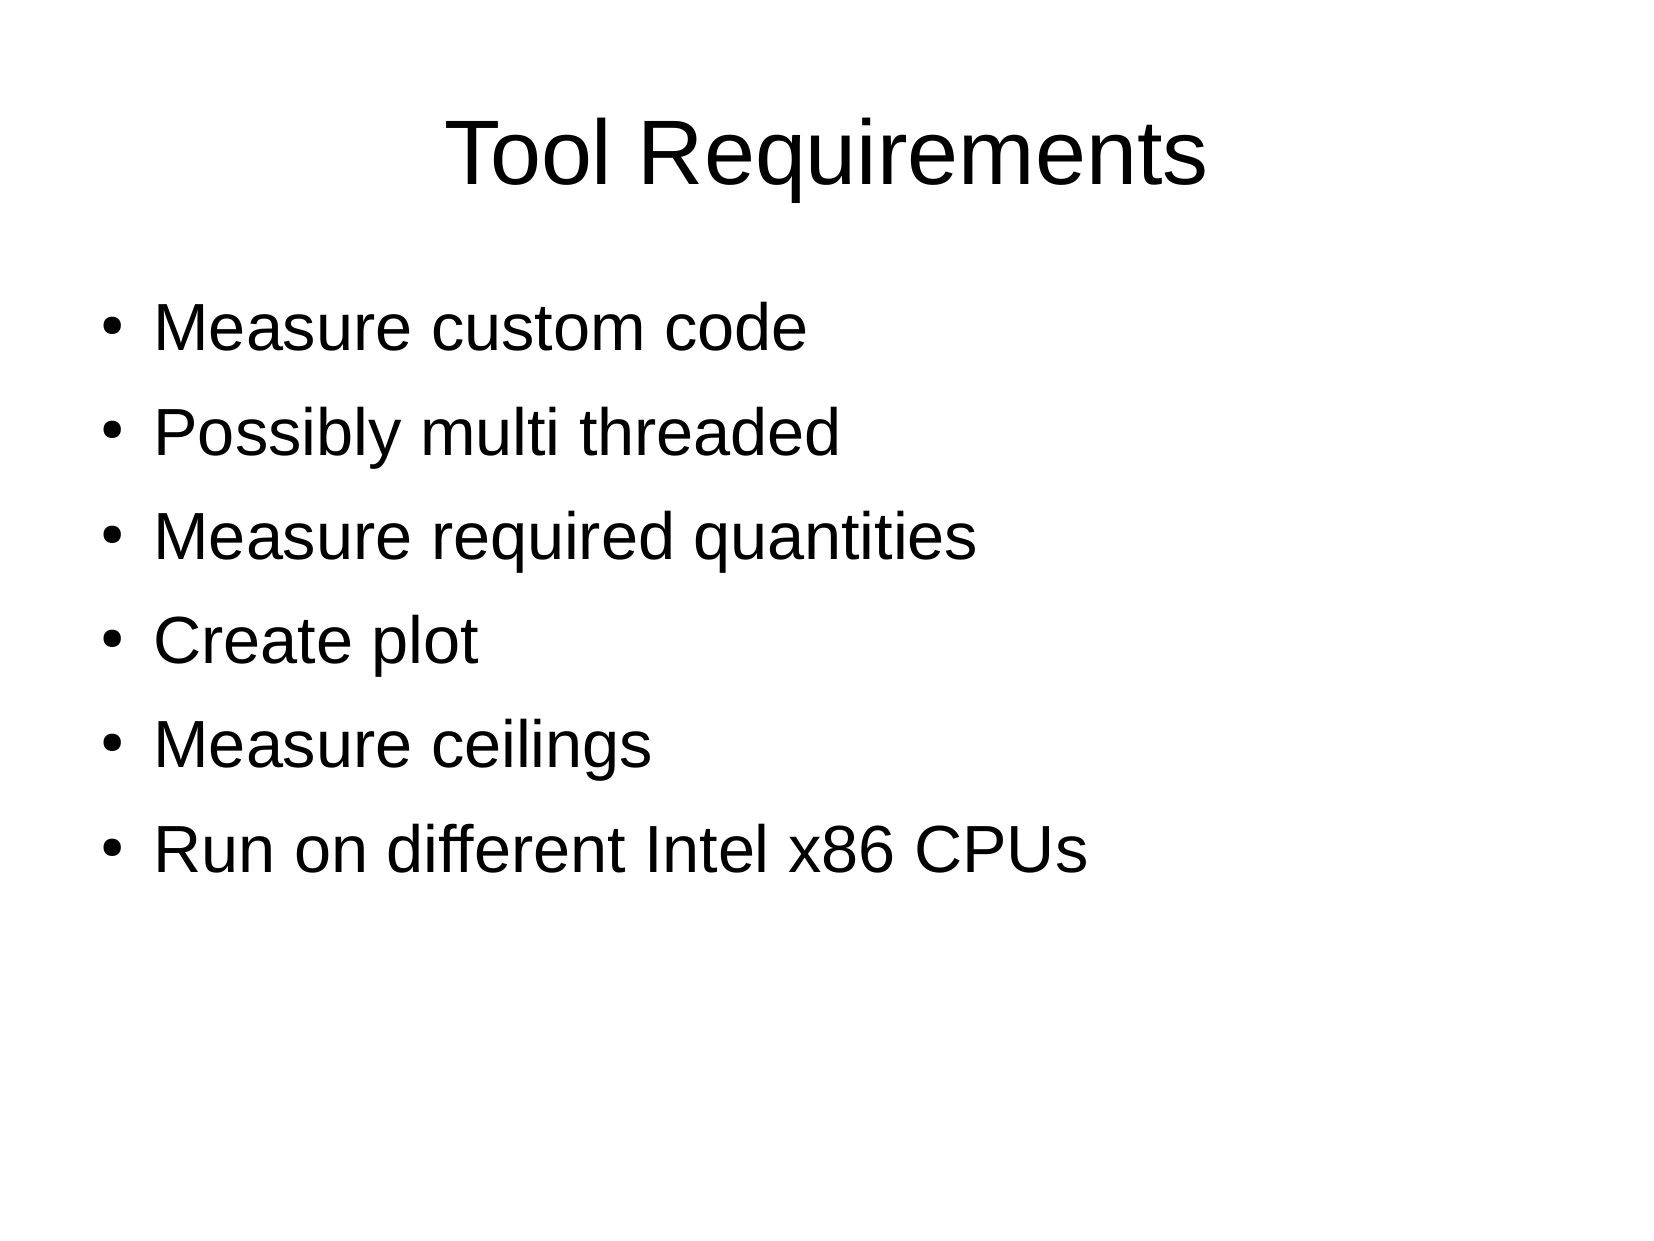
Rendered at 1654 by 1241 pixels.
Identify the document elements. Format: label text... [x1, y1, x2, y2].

list Measure custom code Possibly multi threaded Measure required quantities Create plot Measure ceilings Run on different Intel x86 CPUs [82, 290, 1571, 1109]
title Tool Requirements [82, 49, 1571, 257]
